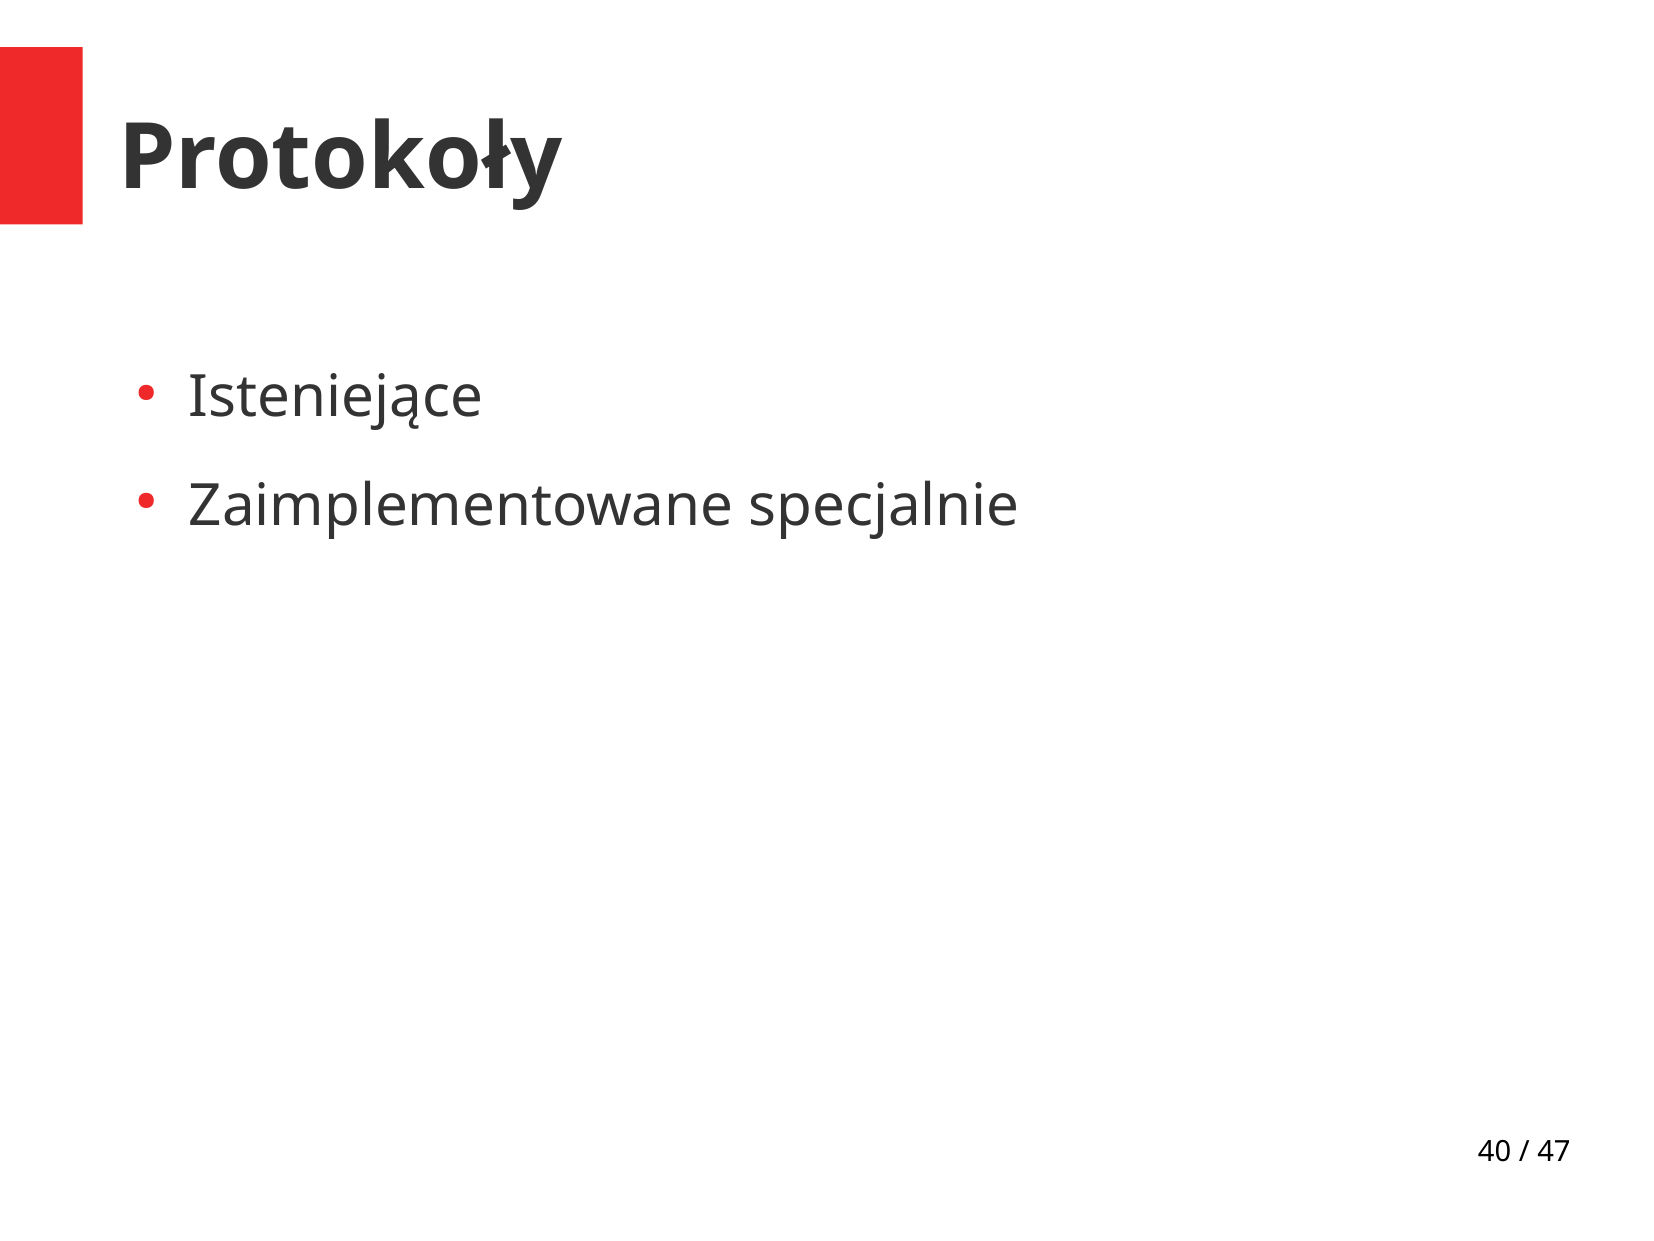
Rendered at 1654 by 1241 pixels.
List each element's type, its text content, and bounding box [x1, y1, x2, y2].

list Isteniejące Zaimplementowane specjalnie [118, 354, 1536, 1074]
title Protokoły [118, 49, 1571, 257]
